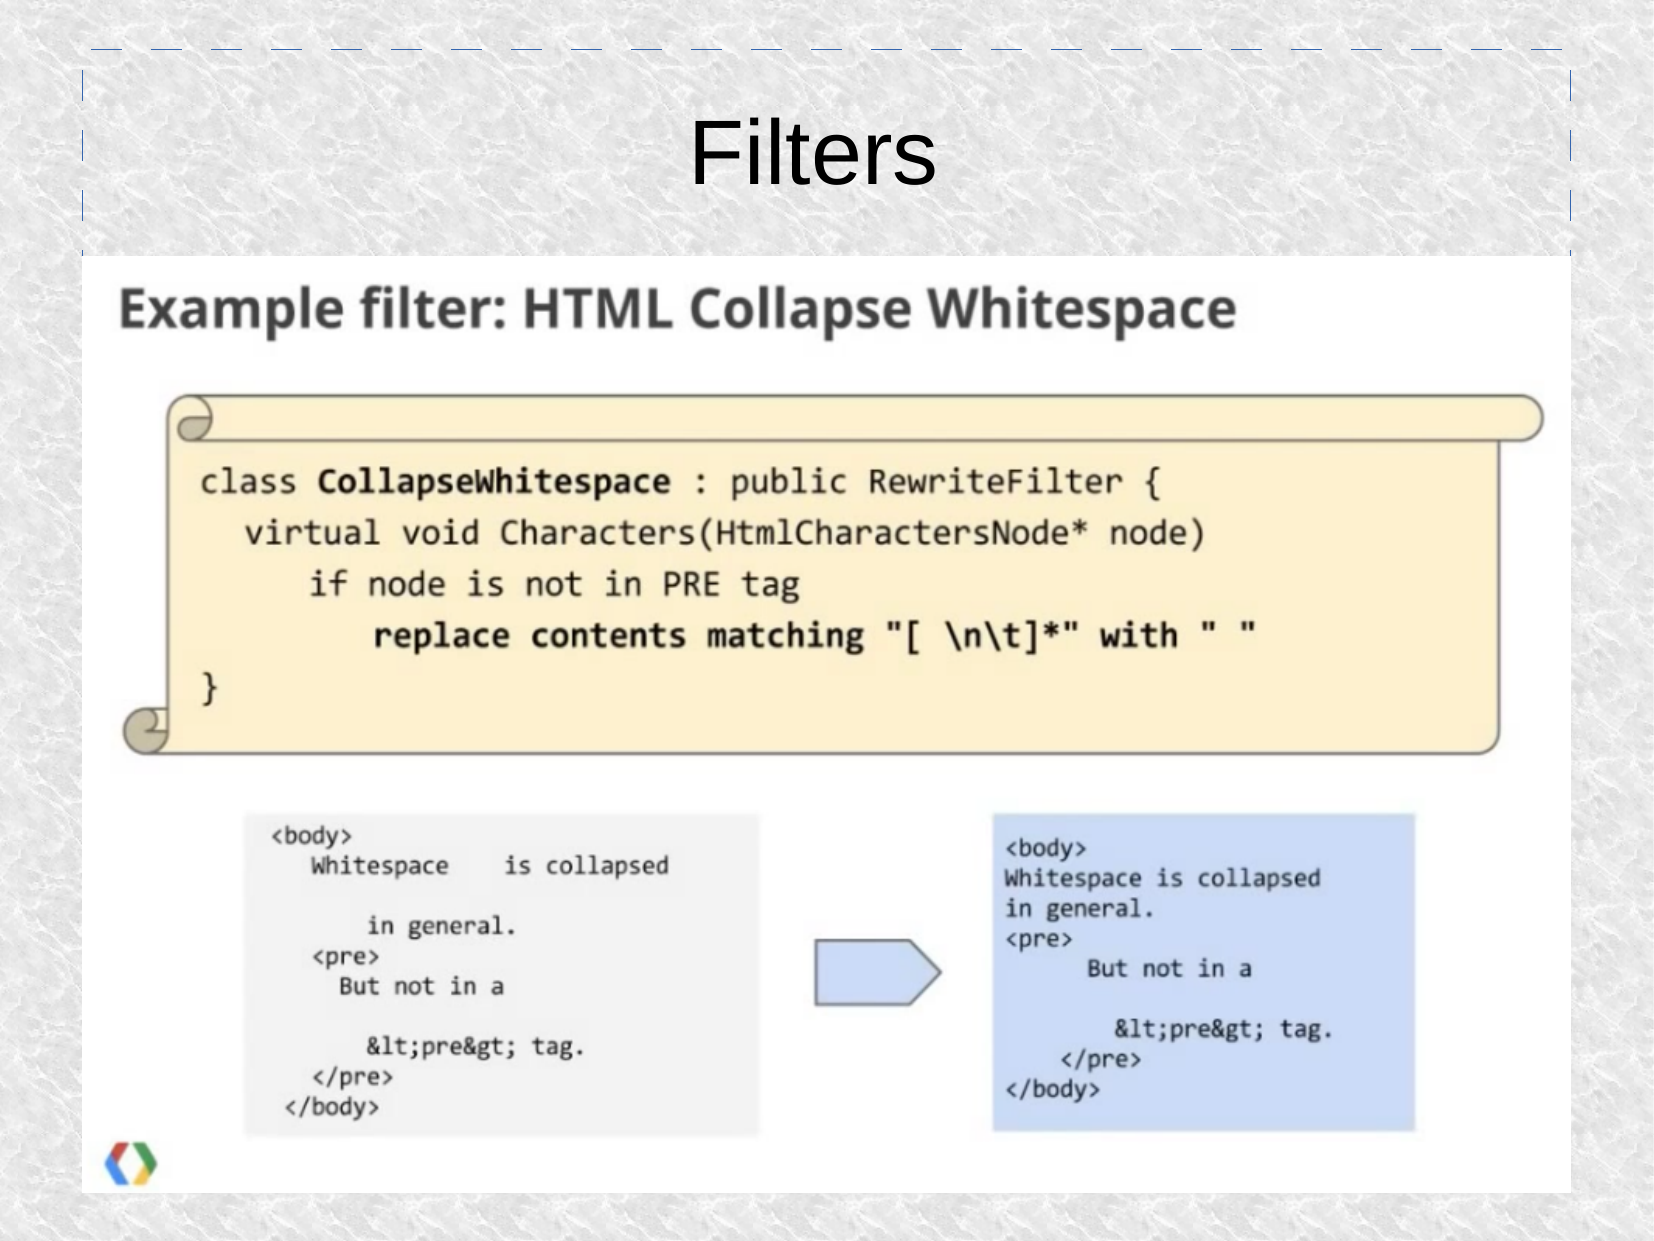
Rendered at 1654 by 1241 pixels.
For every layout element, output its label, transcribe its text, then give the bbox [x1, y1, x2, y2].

title Filters [82, 49, 1571, 256]
picture [0, 0, 1654, 1241]
